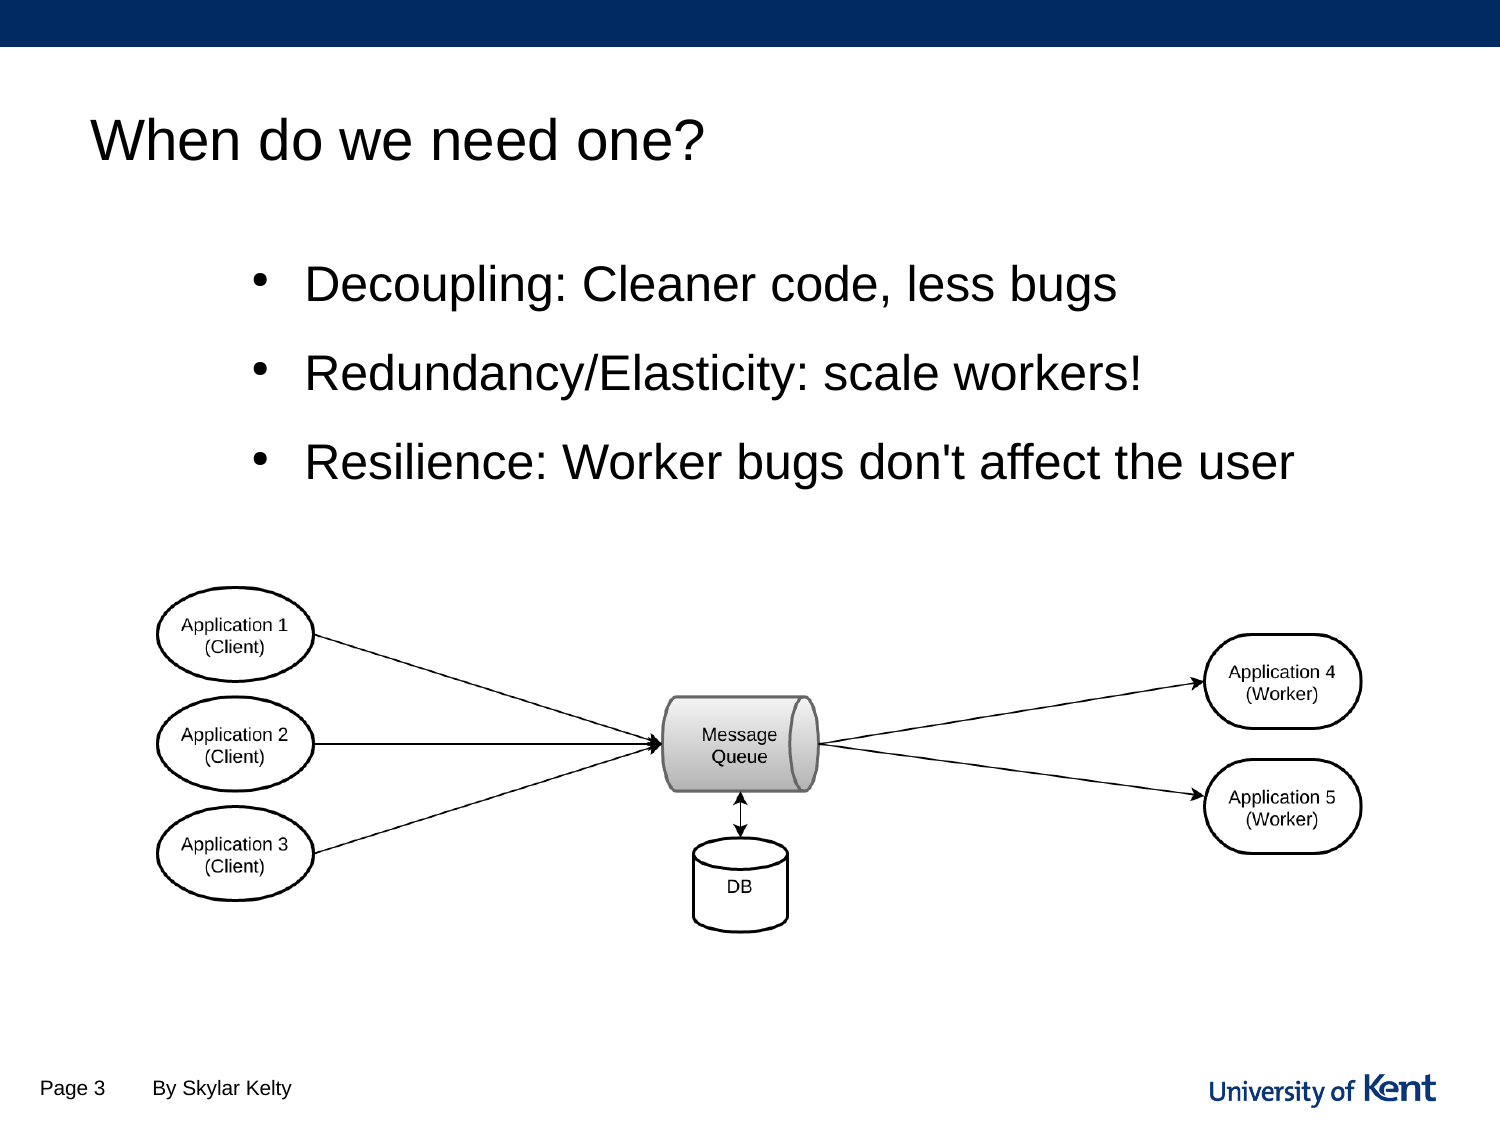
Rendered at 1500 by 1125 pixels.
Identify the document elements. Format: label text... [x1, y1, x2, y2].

footer By Skylar Kelty [137, 1067, 1132, 1112]
title When do we need one? [75, 90, 1436, 185]
picture [153, 583, 1363, 934]
list Decoupling: Cleaner code, less bugs Redundancy/Elasticity: scale workers! Resilience: Worker bugs don't affect the user [218, 243, 1365, 1047]
picture [1210, 1074, 1436, 1108]
slide_number Page <number> [24, 1064, 180, 1111]
